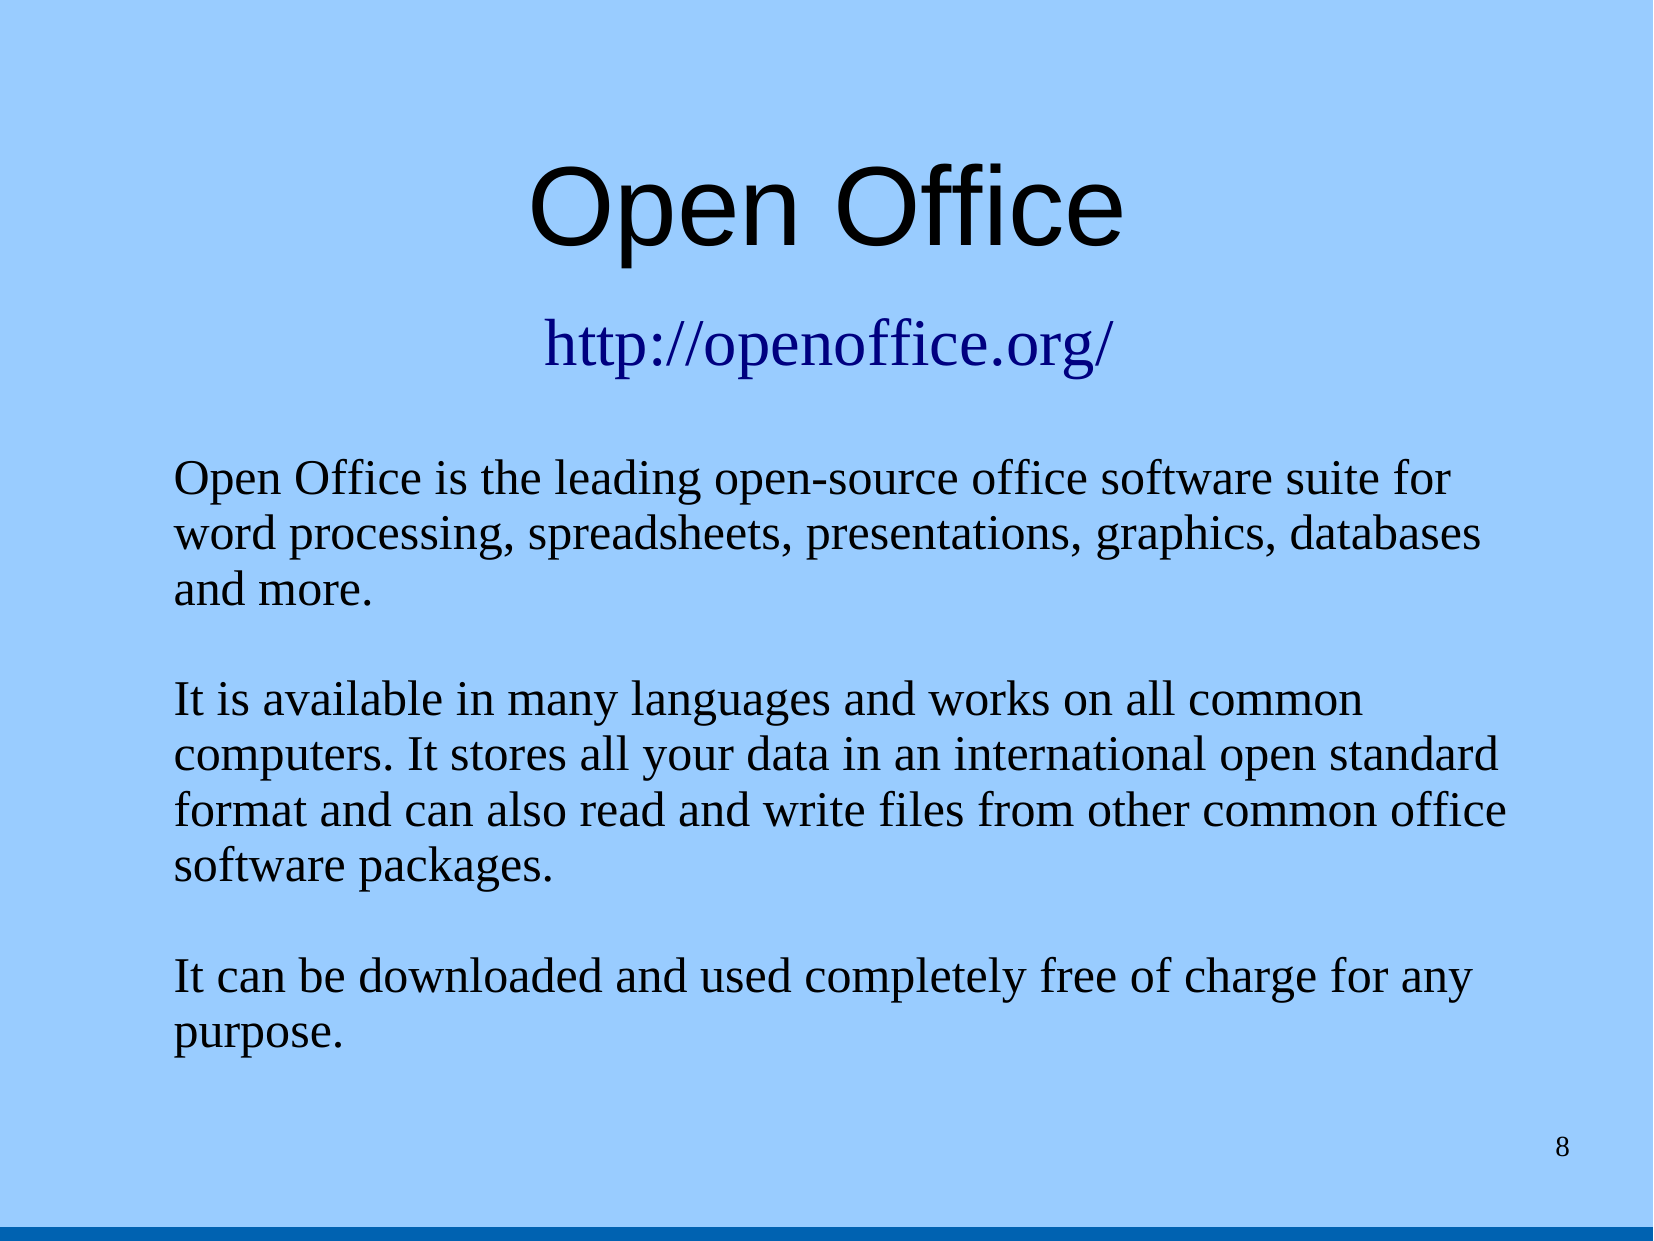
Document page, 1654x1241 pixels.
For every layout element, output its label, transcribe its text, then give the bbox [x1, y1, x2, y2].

text_box Open Office is the leading open-source office software suite for word processing, spreadsheets, presentations, graphics, databases and more. It is available in many languages and works on all common computers. It stores all your data in an international open standard format and can also read and write files from other common office software packages. It can be downloaded and used completely free of charge for any purpose. [173, 450, 1524, 1116]
list http://openoffice.org/ [473, 306, 1163, 388]
title Open Office [121, 102, 1533, 311]
